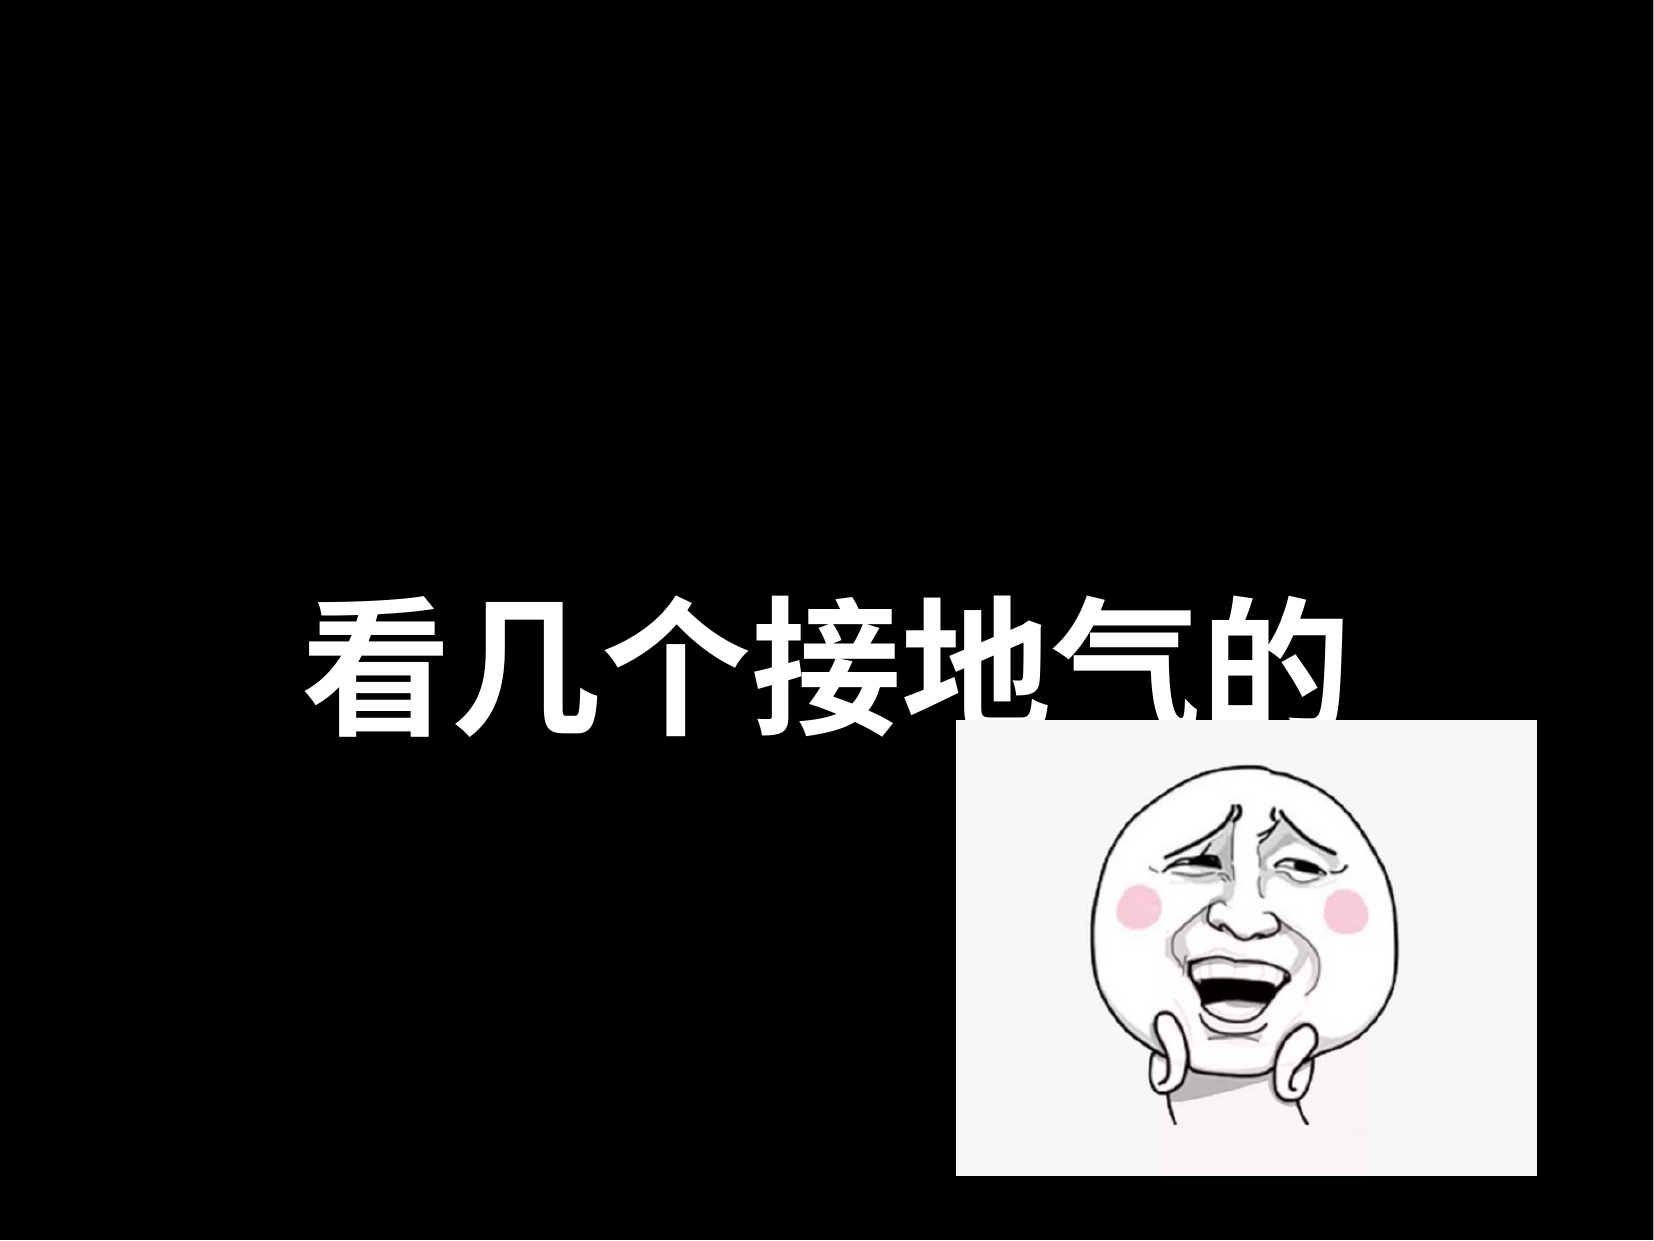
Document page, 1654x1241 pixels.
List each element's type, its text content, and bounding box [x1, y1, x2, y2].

subtitle 看几个接地气的 [301, 549, 1353, 691]
picture [956, 720, 1537, 1176]
